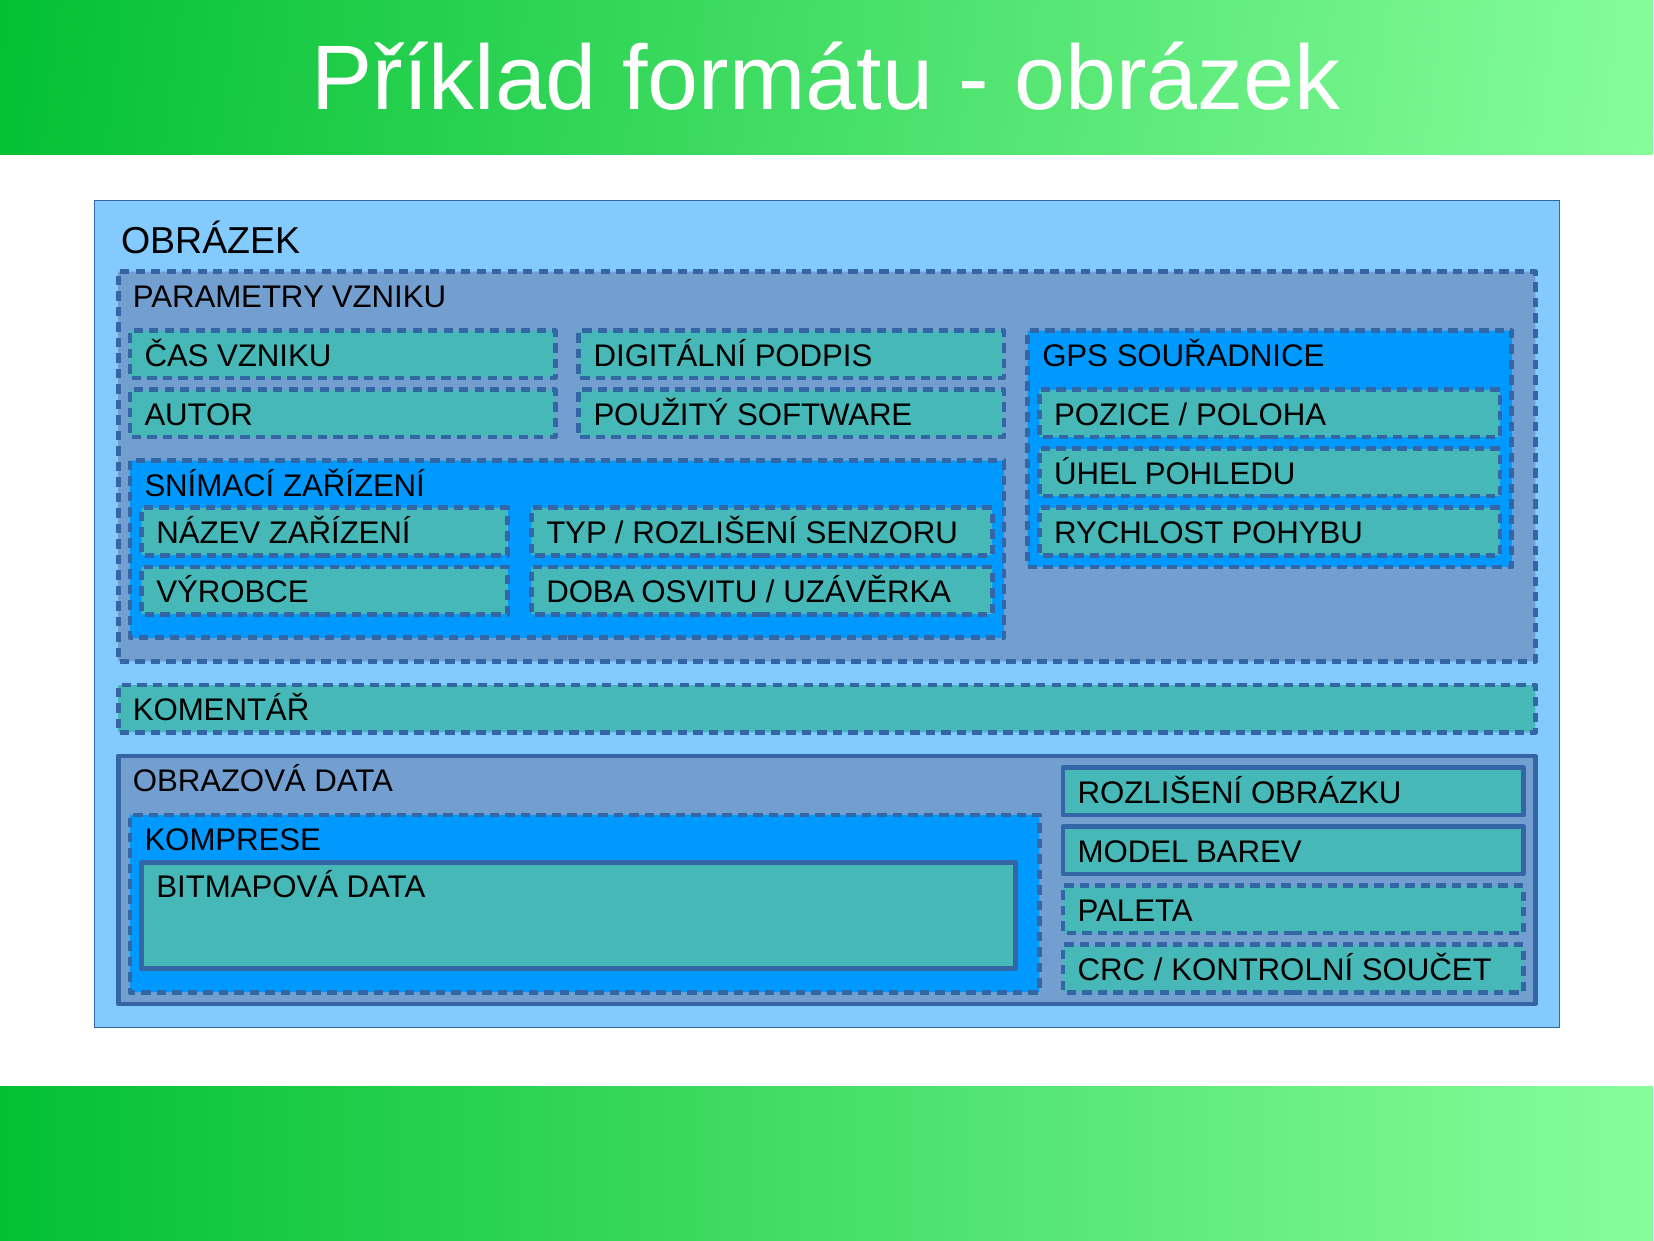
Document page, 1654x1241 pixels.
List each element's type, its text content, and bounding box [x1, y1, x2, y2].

text_box TYP / ROZLIŠENÍ SENZORU [531, 507, 981, 556]
text_box DIGITÁLNÍ PODPIS [578, 330, 993, 378]
text_box ČAS VZNIKU [129, 330, 544, 378]
text_box KOMENTÁŘ [118, 685, 1524, 733]
text_box PALETA [1062, 885, 1512, 934]
text_box RYCHLOST POHYBU [1039, 507, 1489, 556]
text_box BITMAPOVÁ DATA [141, 862, 497, 910]
text_box OBRAZOVÁ DATA [118, 755, 473, 804]
text_box [94, 200, 1560, 1028]
text_box POZICE / POLOHA [1039, 389, 1489, 438]
text_box NÁZEV ZAŘÍZENÍ [141, 507, 497, 556]
text_box PARAMETRY VZNIKU [118, 271, 473, 319]
text_box SNÍMACÍ ZAŘÍZENÍ [129, 460, 485, 508]
text_box ROZLIŠENÍ OBRÁZKU [1062, 767, 1512, 815]
text_box KOMPRESE [129, 814, 485, 863]
text_box DOBA OSVITU / UZÁVĚRKA [531, 566, 981, 615]
text_box VÝROBCE [141, 566, 497, 615]
text_box OBRÁZEK [106, 212, 319, 272]
text_box AUTOR [129, 389, 544, 438]
text_box MODEL BAREV [1062, 826, 1512, 875]
text_box POUŽITÝ SOFTWARE [578, 389, 993, 438]
text_box ÚHEL POHLEDU [1039, 448, 1489, 497]
text_box GPS SOUŘADNICE [1027, 330, 1477, 378]
title Příklad formátu - obrázek [82, 25, 1571, 130]
text_box CRC / KONTROLNÍ SOUČET [1062, 944, 1512, 993]
